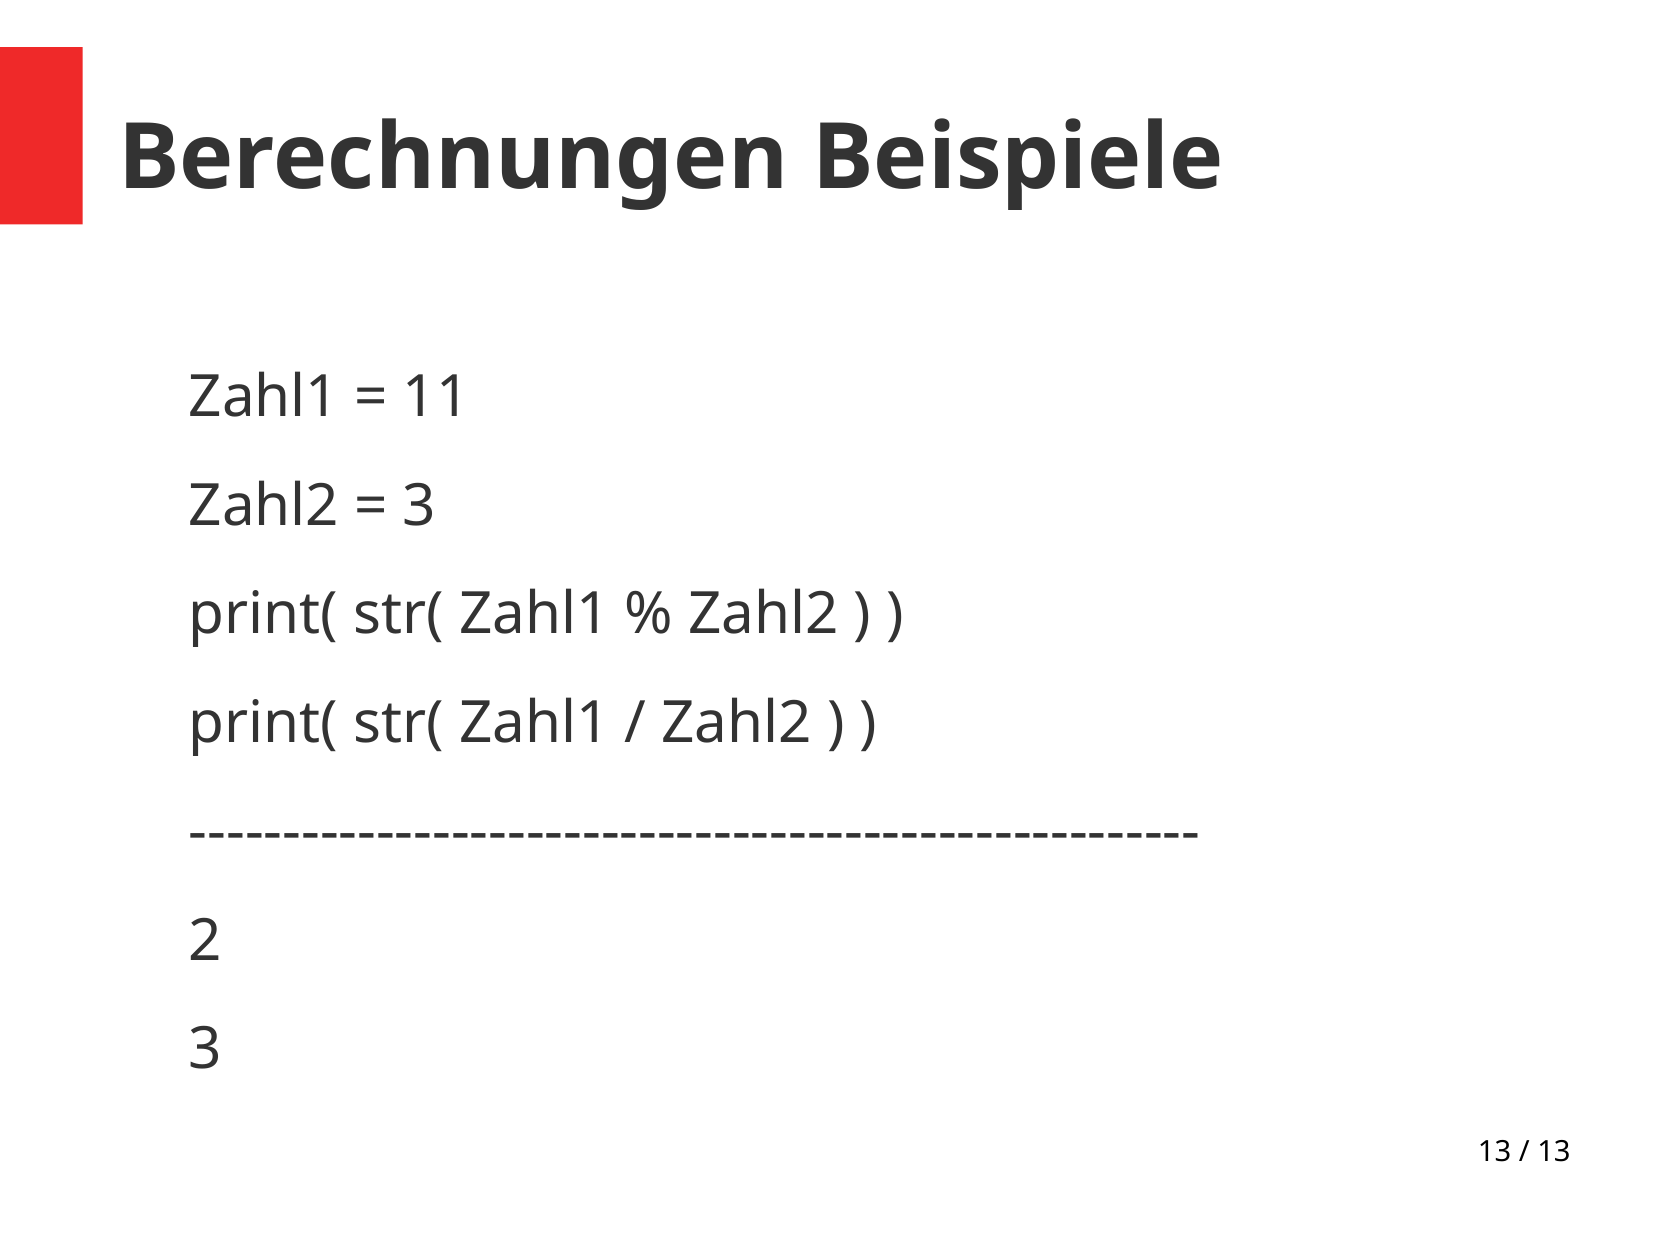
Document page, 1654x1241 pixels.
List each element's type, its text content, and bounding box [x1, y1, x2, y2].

list Zahl1 = 11 Zahl2 = 3 print( str( Zahl1 % Zahl2 ) ) print( str( Zahl1 / Zahl2 ) ) ------------------------------------------------------ 2 3 [118, 354, 1536, 1074]
title Berechnungen Beispiele [118, 49, 1571, 257]
